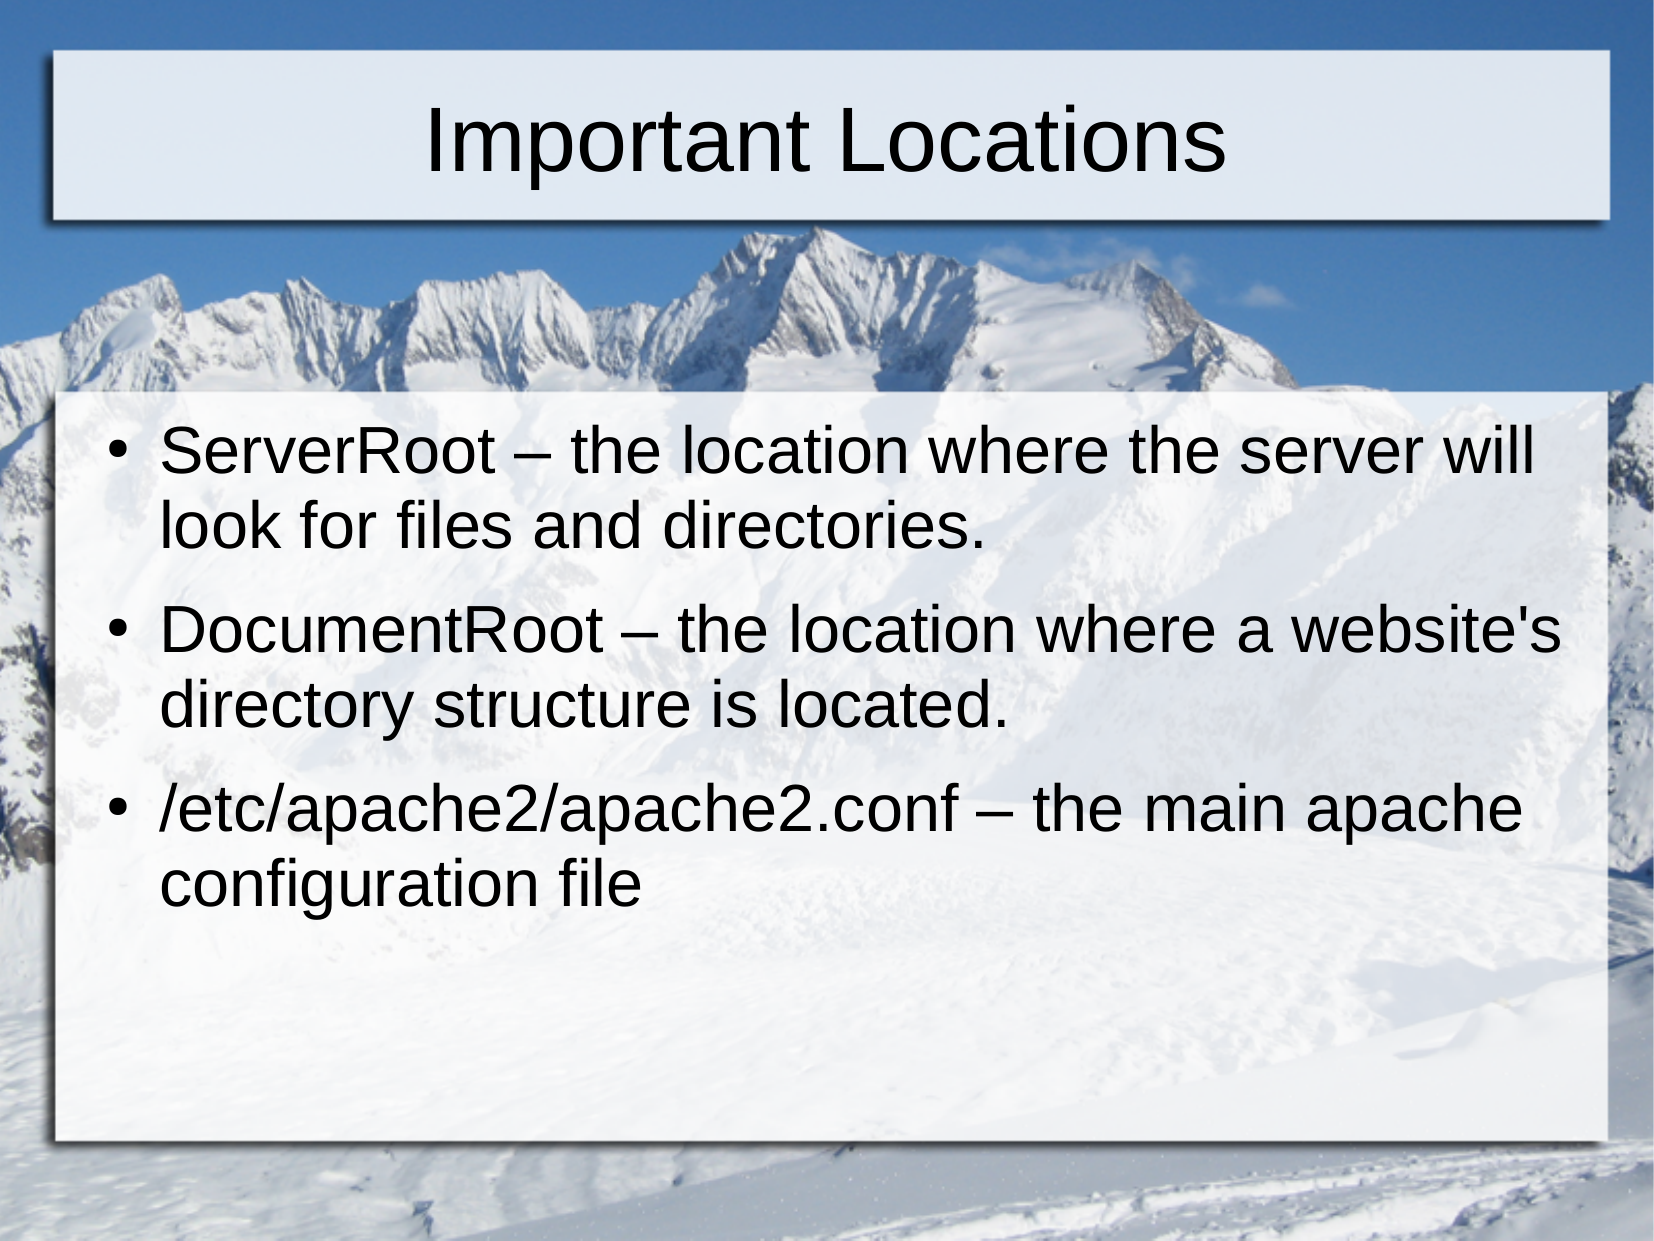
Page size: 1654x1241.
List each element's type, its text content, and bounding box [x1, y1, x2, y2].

title Important Locations [59, 61, 1595, 219]
list ServerRoot – the location where the server will look for files and directories. DocumentRoot – the location where a website's directory structure is located. /etc/apache2/apache2.conf – the main apache configuration file [88, 413, 1571, 1232]
picture [0, 0, 1654, 1241]
